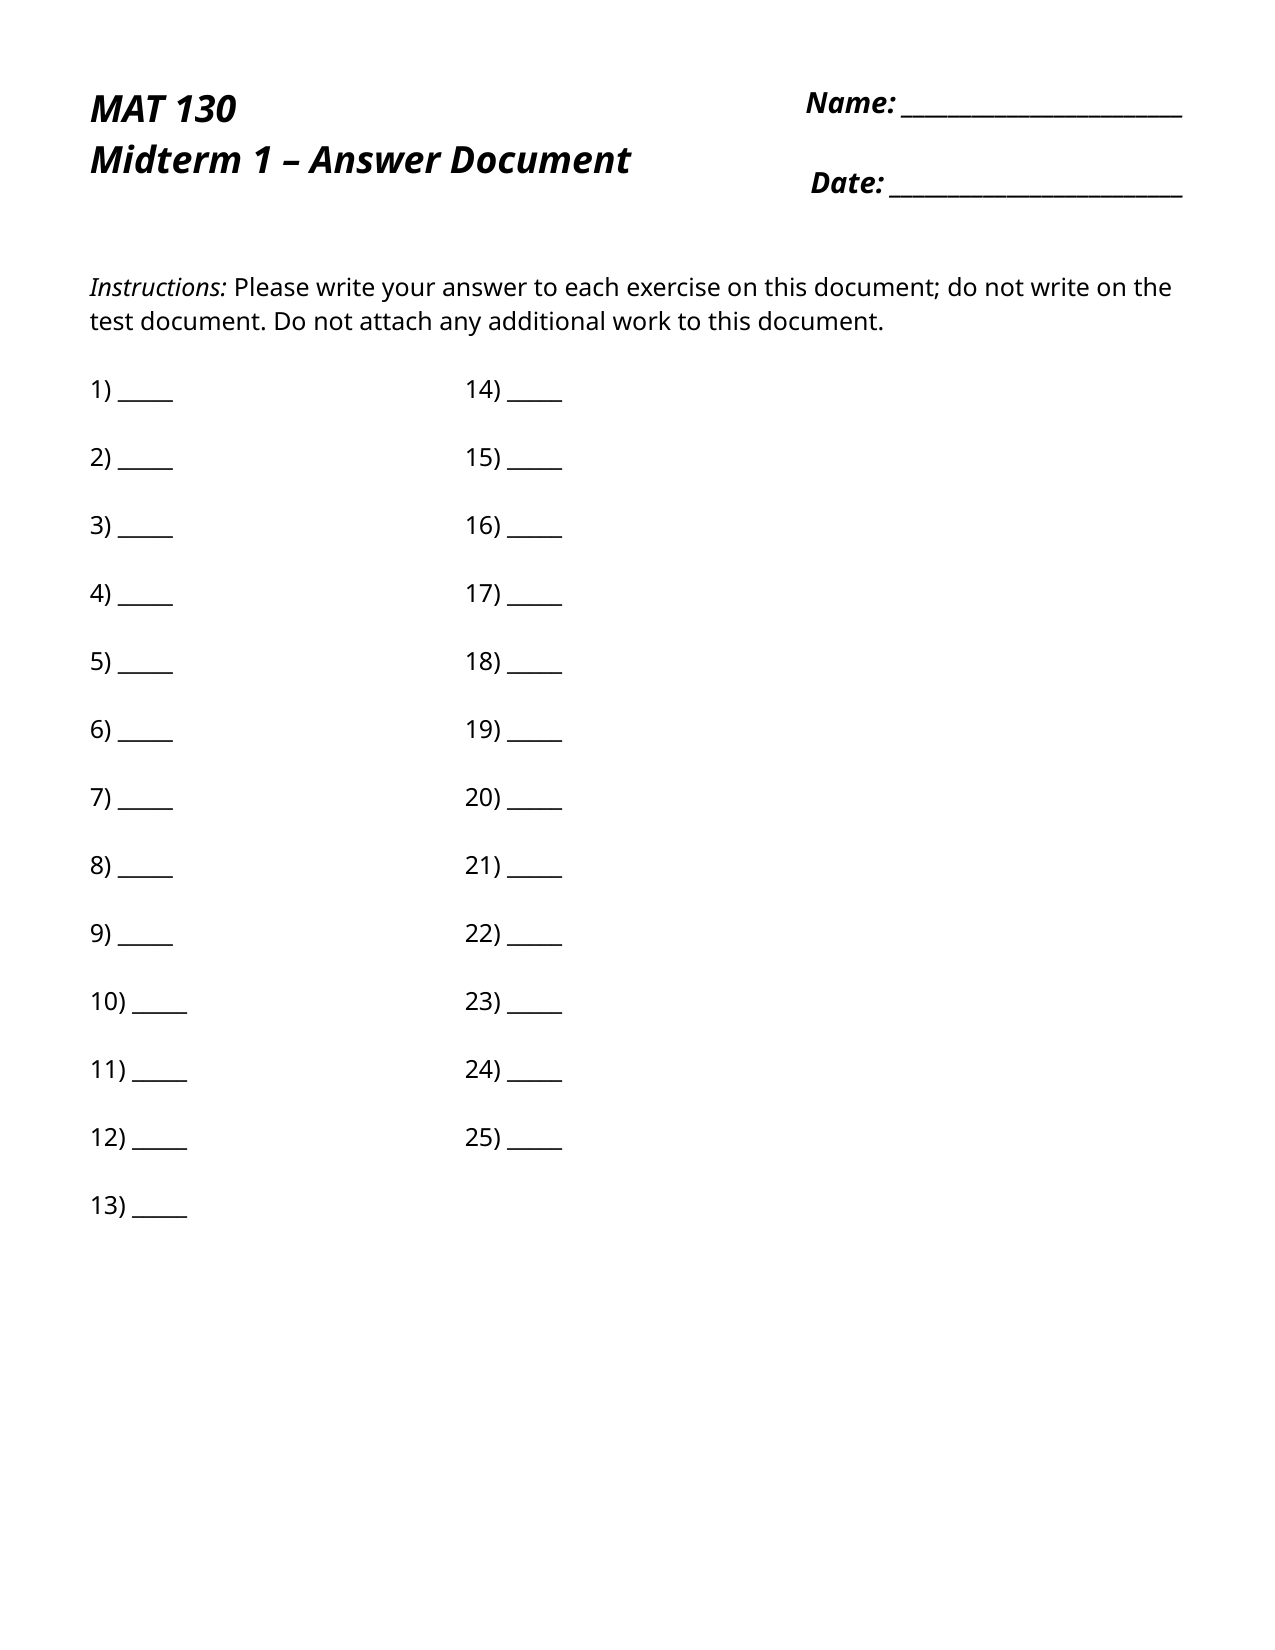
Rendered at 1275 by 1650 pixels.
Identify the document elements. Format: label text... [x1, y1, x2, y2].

text_box Name: ________________________ Date: _________________________ [750, 75, 1201, 195]
text_box MAT 130 Midterm 1 – Answer Document Instructions: Please write your answer to each exercise on this document; do not write on the test document. Do not attach any additional work to this document. 1) _____ 14) _____ 2) _____ 15) _____ 3) _____ 16) _____ 4) _____ 17) _____ 5) _____ 18) _____ 6) _____ 19) _____ 7) _____ 20) _____ 8) _____ 21) _____ 9) _____ 22) _____ 10) _____ 23) _____ 11) _____ 24) _____ 12) _____ 25) _____ 13) _____ [75, 75, 1201, 1088]
